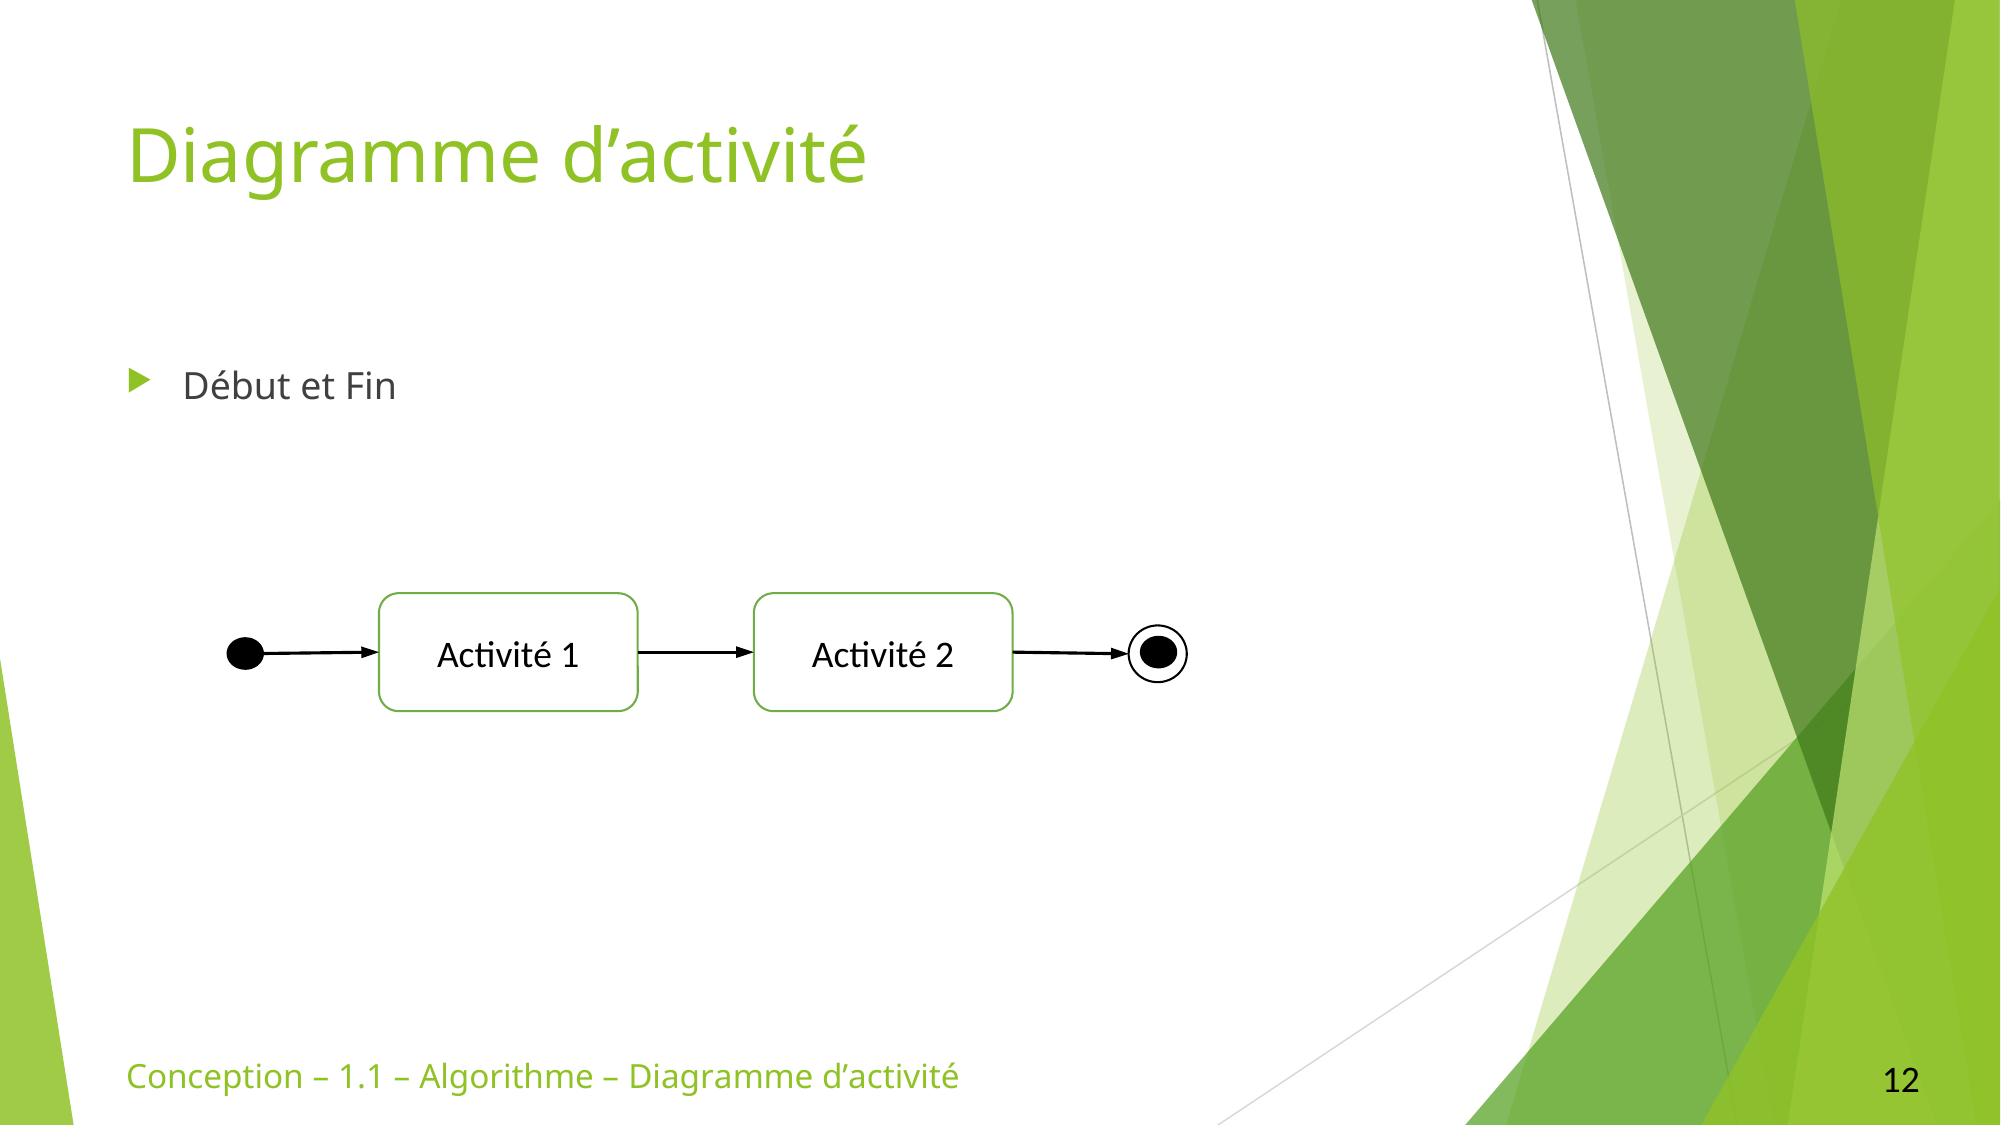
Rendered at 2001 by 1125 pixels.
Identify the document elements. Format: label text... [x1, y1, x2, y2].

text_box [1128, 625, 1187, 683]
text_box [227, 638, 263, 669]
title Diagramme d’activité [111, 99, 1522, 317]
text_box Activité 1 [379, 593, 638, 712]
text_box [1866, 1047, 1979, 1108]
list Début et Fin [111, 354, 1522, 440]
text_box Conception – 1.1 – Algorithme – Diagramme d’activité [111, 1047, 1094, 1109]
text_box Activité 2 [753, 593, 1013, 712]
